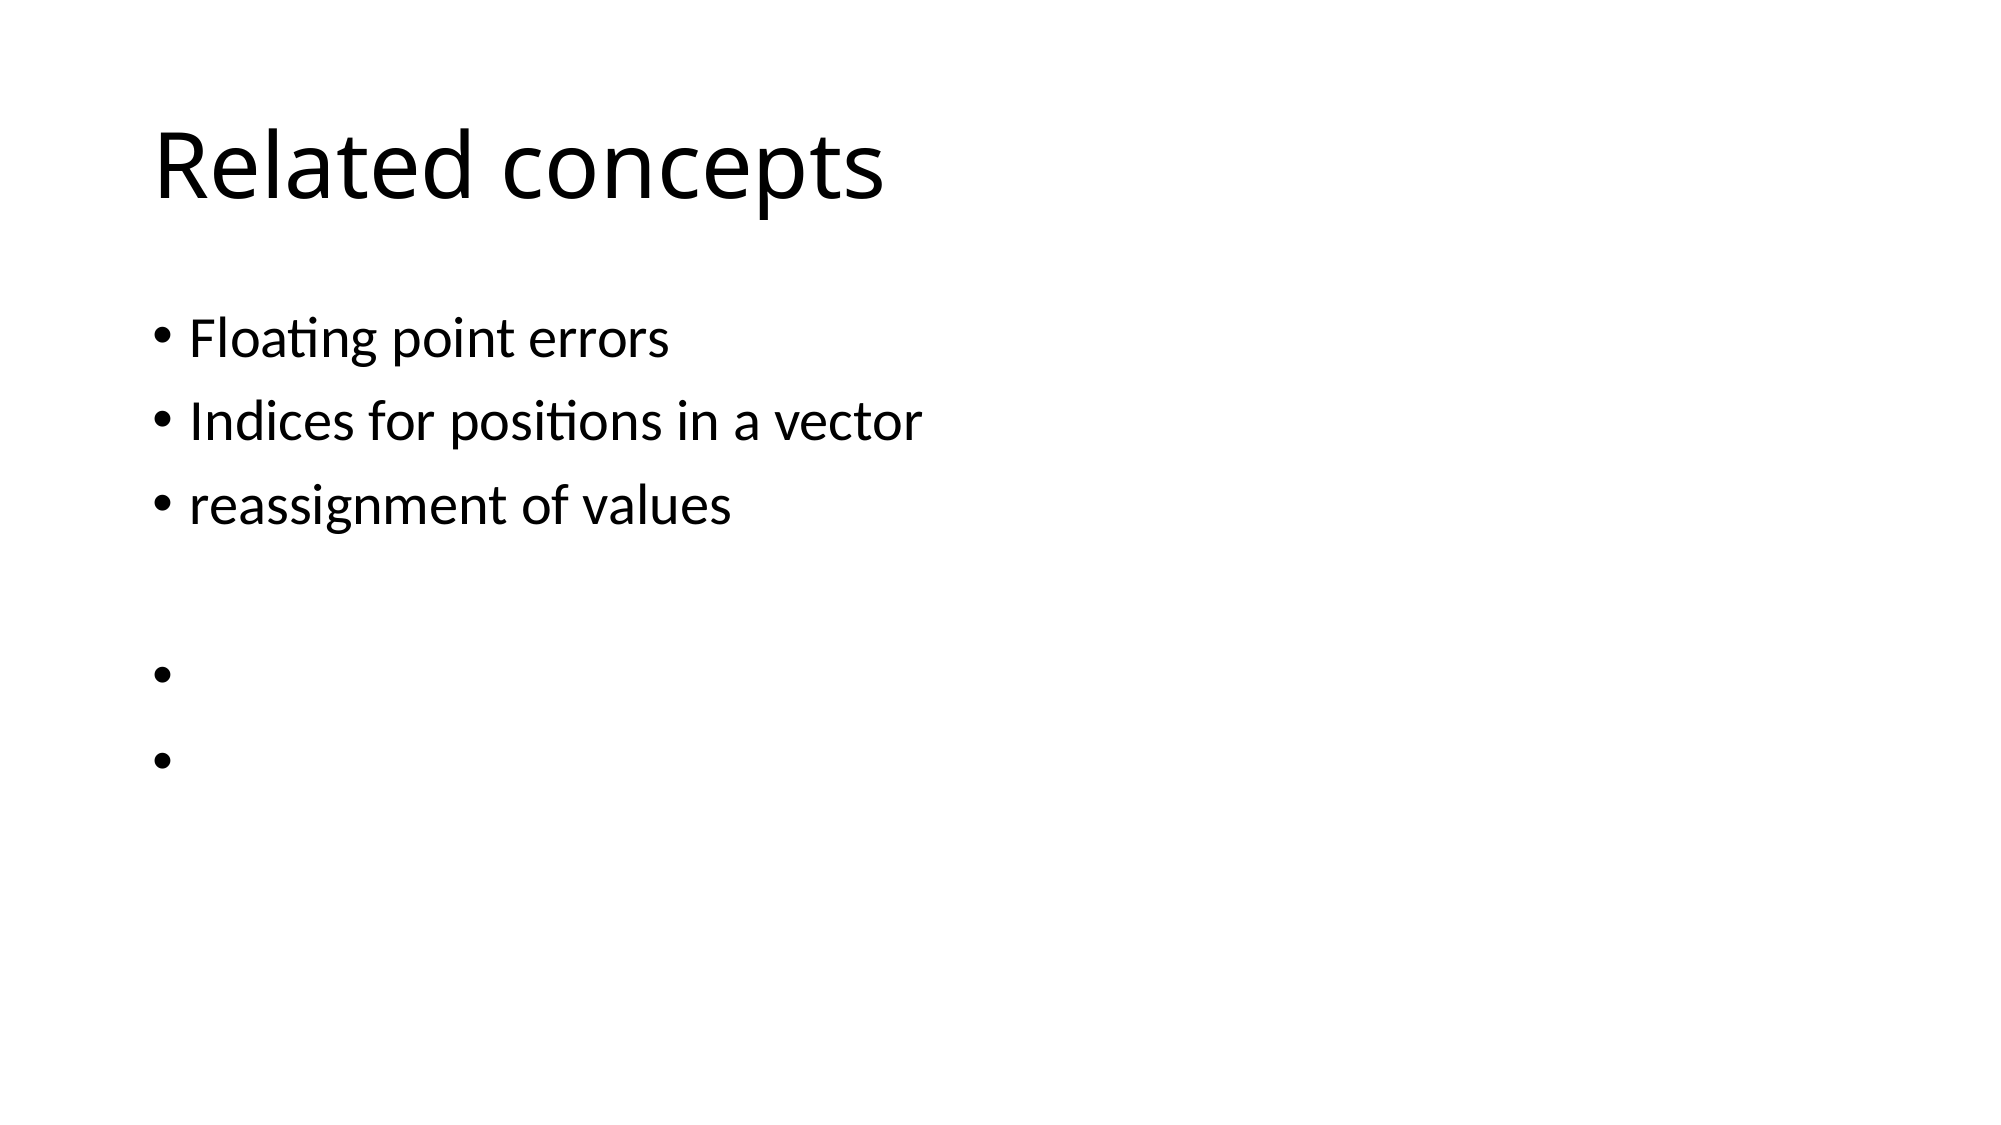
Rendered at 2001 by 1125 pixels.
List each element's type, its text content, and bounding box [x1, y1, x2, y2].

list Floating point errors Indices for positions in a vector reassignment of values [137, 299, 1863, 1014]
title Related concepts [137, 59, 1863, 278]
